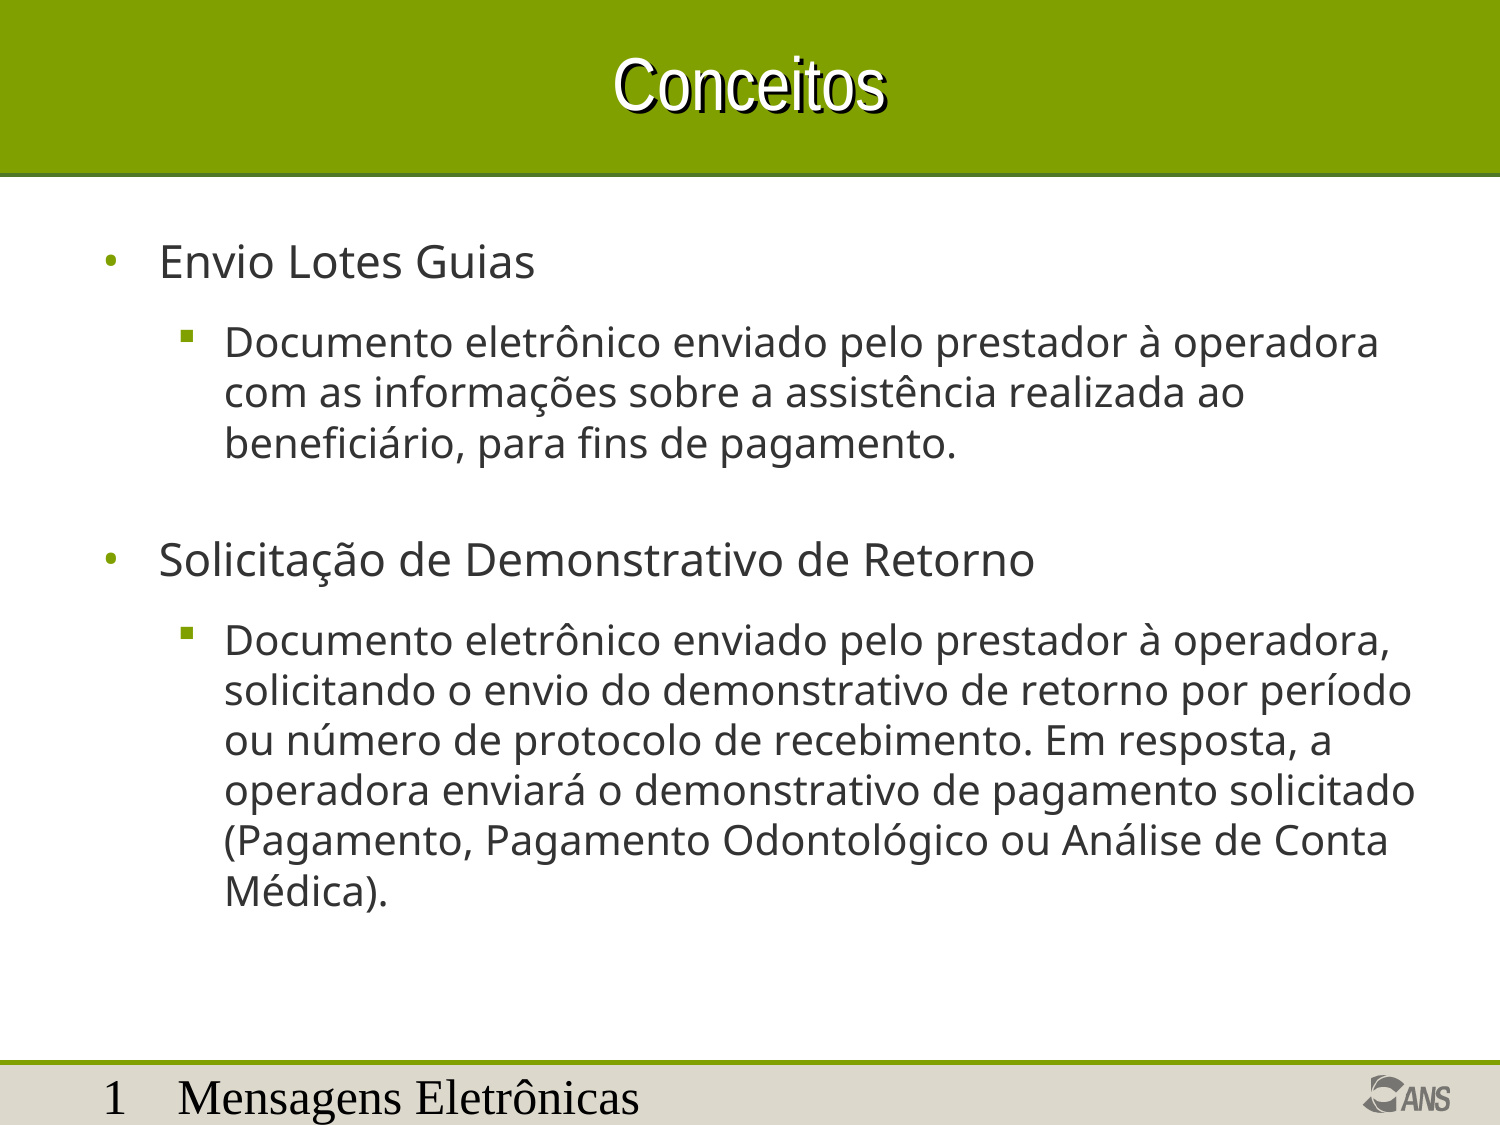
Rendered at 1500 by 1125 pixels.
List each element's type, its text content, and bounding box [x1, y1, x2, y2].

title Conceitos [24, 10, 1475, 161]
picture [1362, 1075, 1450, 1113]
list Envio Lotes Guias Documento eletrônico enviado pelo prestador à operadora com as informações sobre a assistência realizada ao beneficiário, para fins de pagamento. Solicitação de Demonstrativo de Retorno Documento eletrônico enviado pelo prestador à operadora, solicitando o envio do demonstrativo de retorno por período ou número de protocolo de recebimento. Em resposta, a operadora enviará o demonstrativo de pagamento solicitado (Pagamento, Pagamento Odontológico ou Análise de Conta Médica). [87, 224, 1475, 1025]
